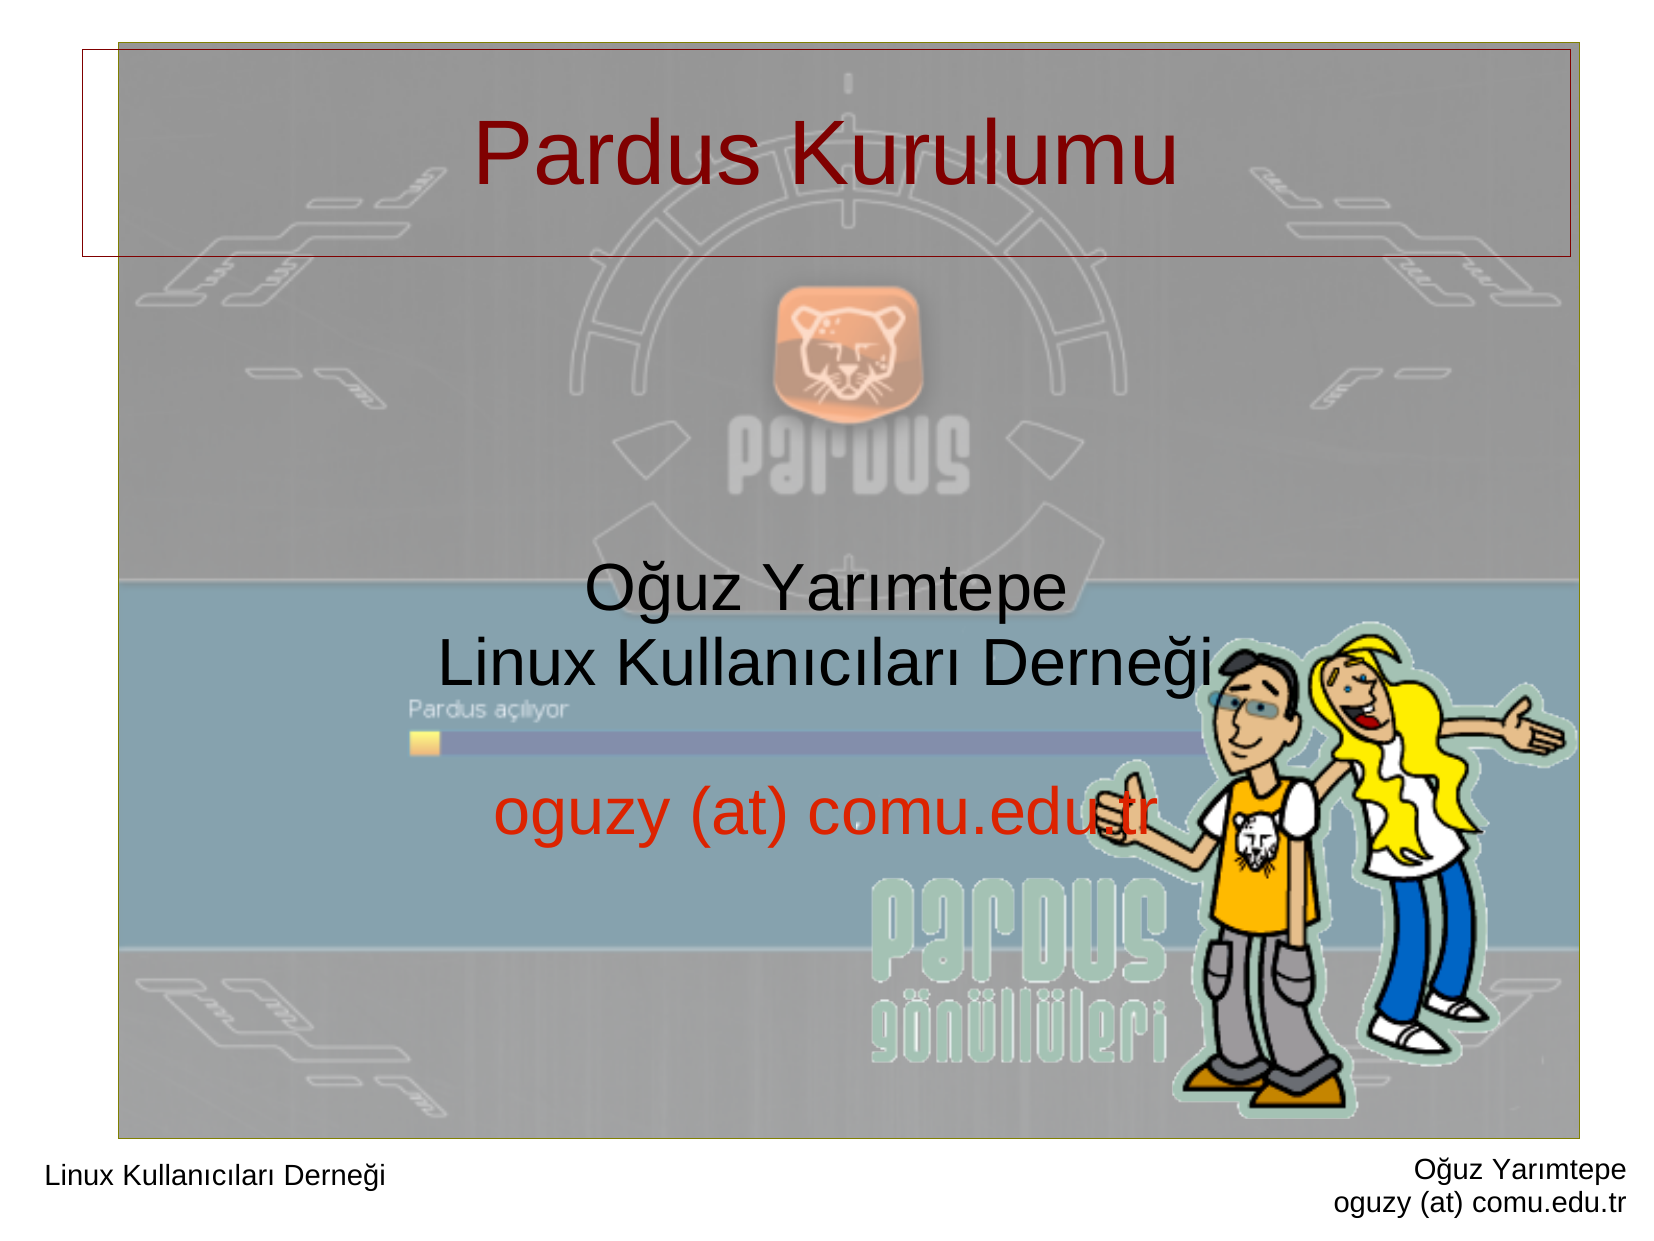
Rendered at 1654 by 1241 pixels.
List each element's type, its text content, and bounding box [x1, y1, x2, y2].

title Pardus Kurulumu [82, 49, 1571, 257]
subtitle Oğuz Yarımtepe Linux Kullanıcıları Derneği oguzy (at) comu.edu.tr [82, 290, 1571, 1109]
picture [119, 43, 1586, 1142]
